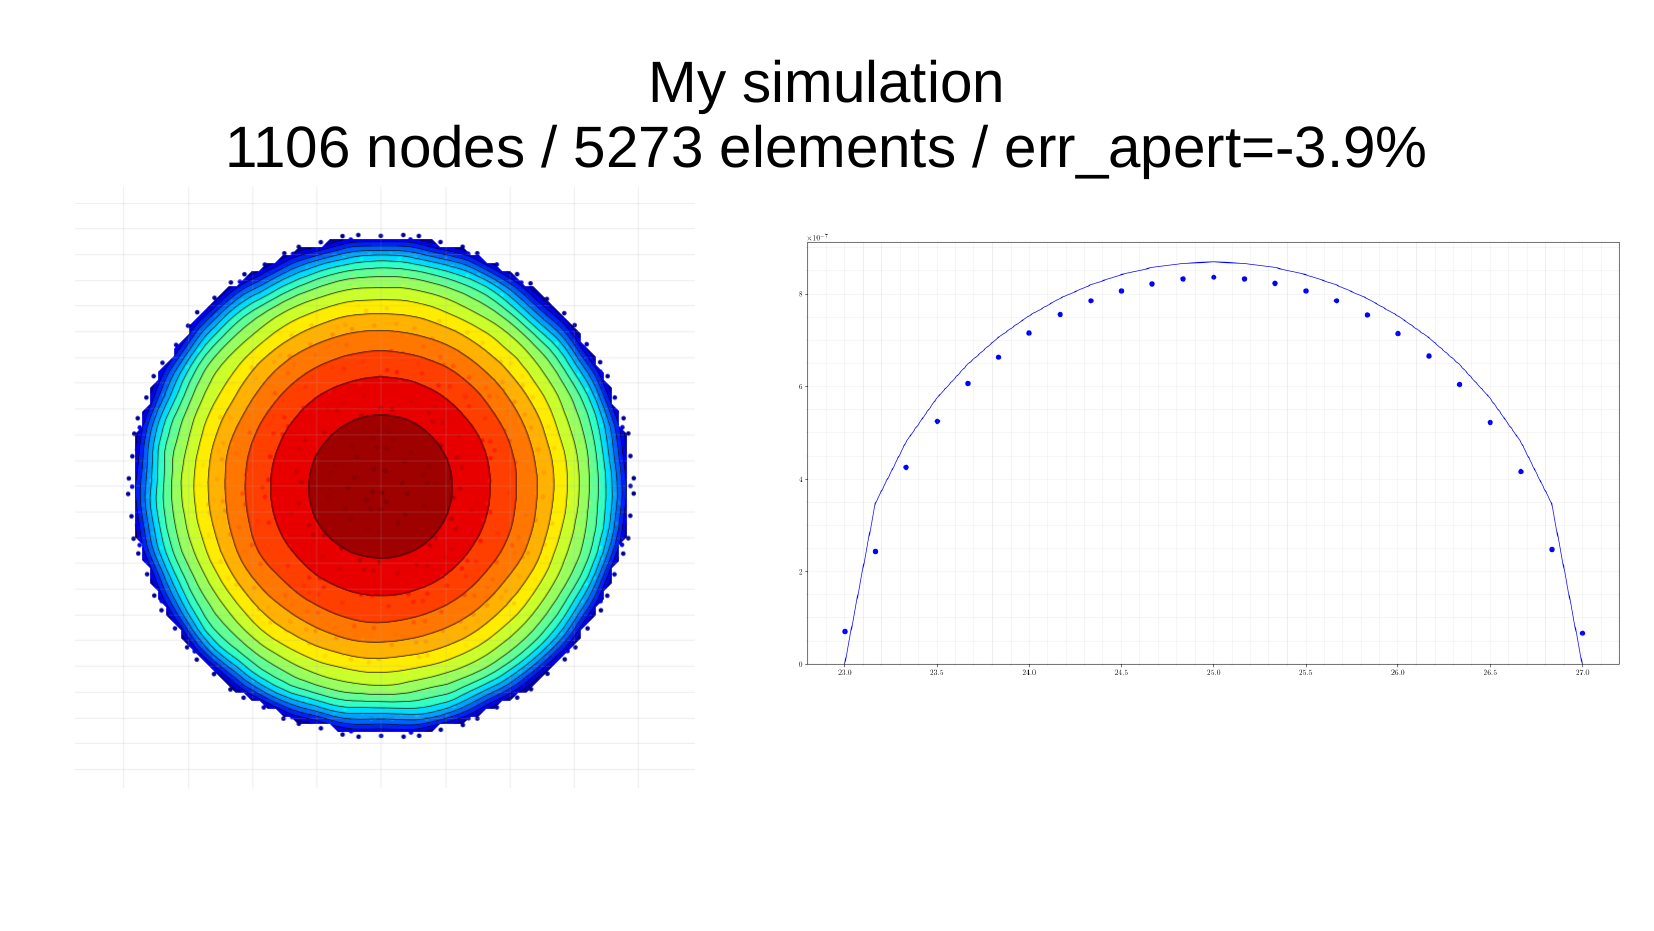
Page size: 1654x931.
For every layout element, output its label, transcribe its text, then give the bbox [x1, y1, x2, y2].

title My simulation 1106 nodes / 5273 elements / err_apert=-3.9% [82, 37, 1571, 193]
picture [75, 187, 695, 788]
picture [787, 217, 1646, 694]
